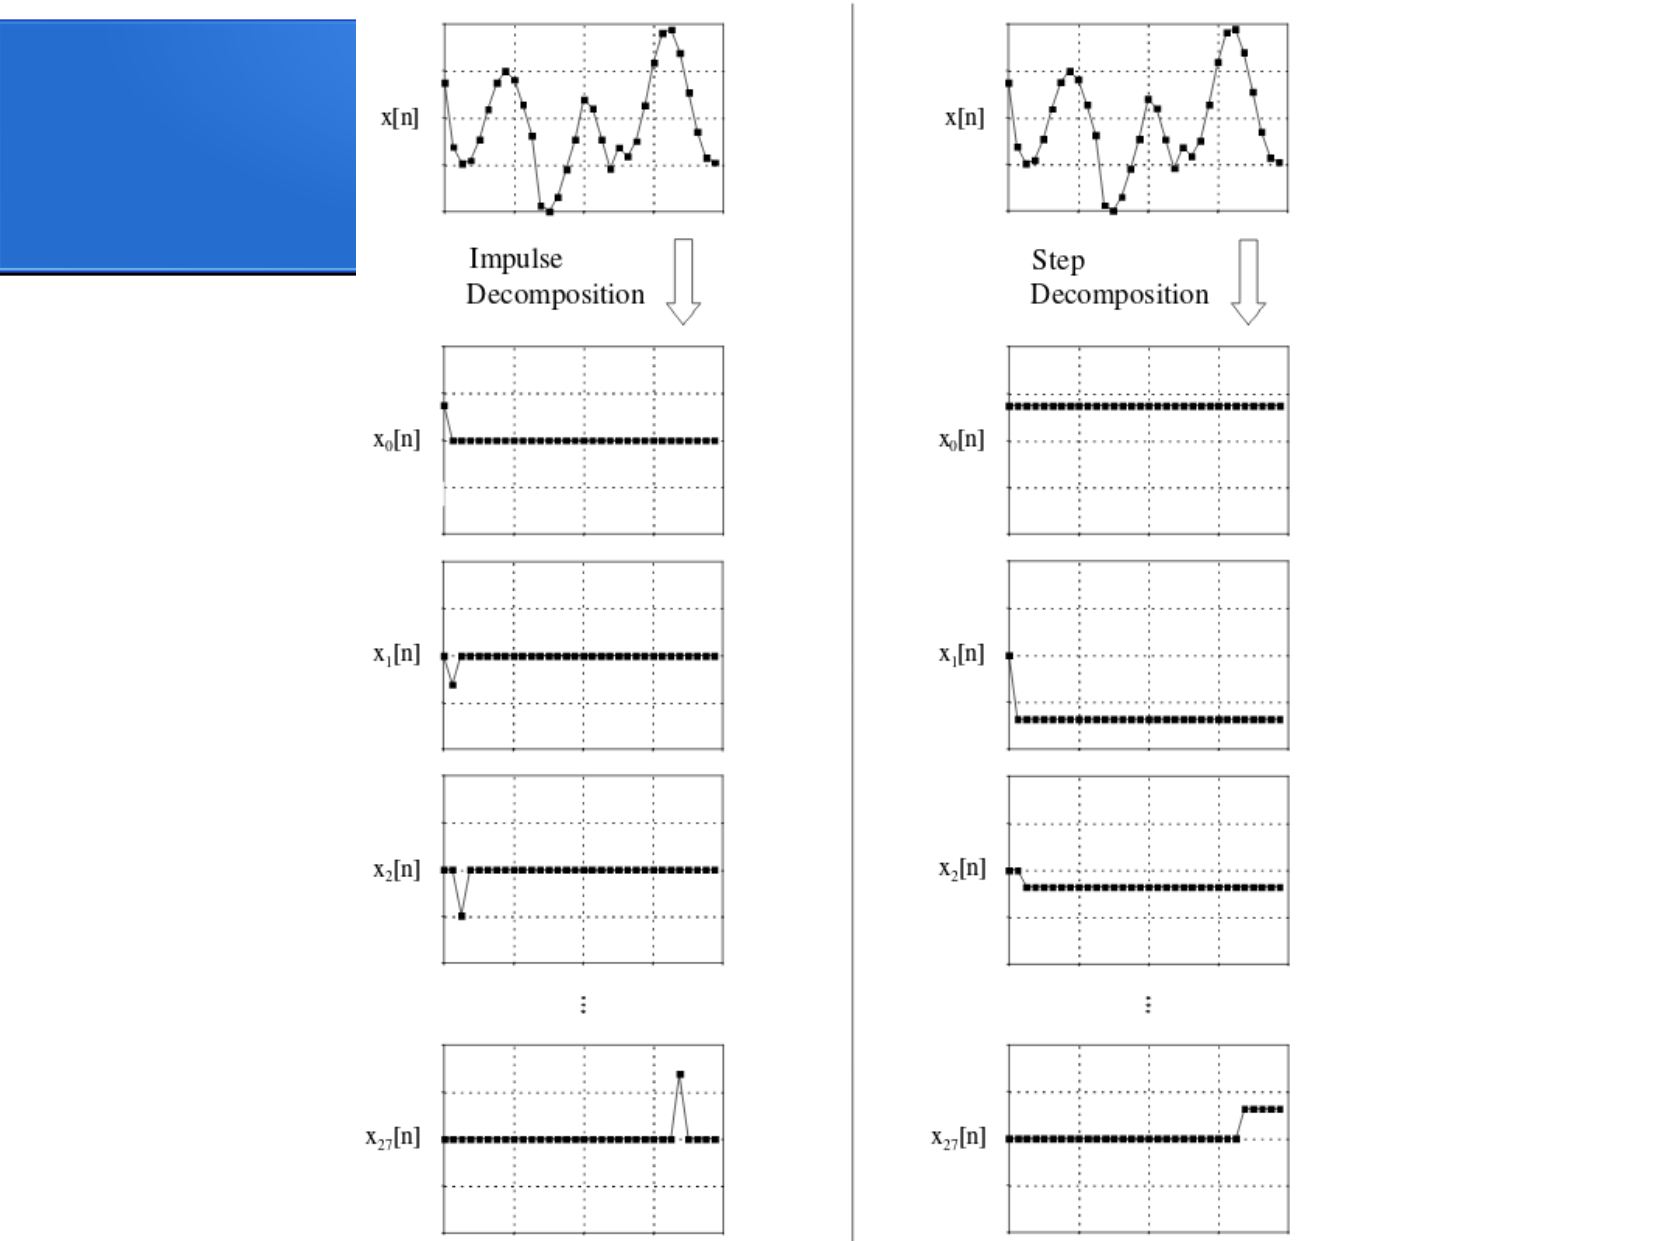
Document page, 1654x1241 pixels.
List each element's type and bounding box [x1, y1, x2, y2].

picture [356, 1, 1304, 1241]
